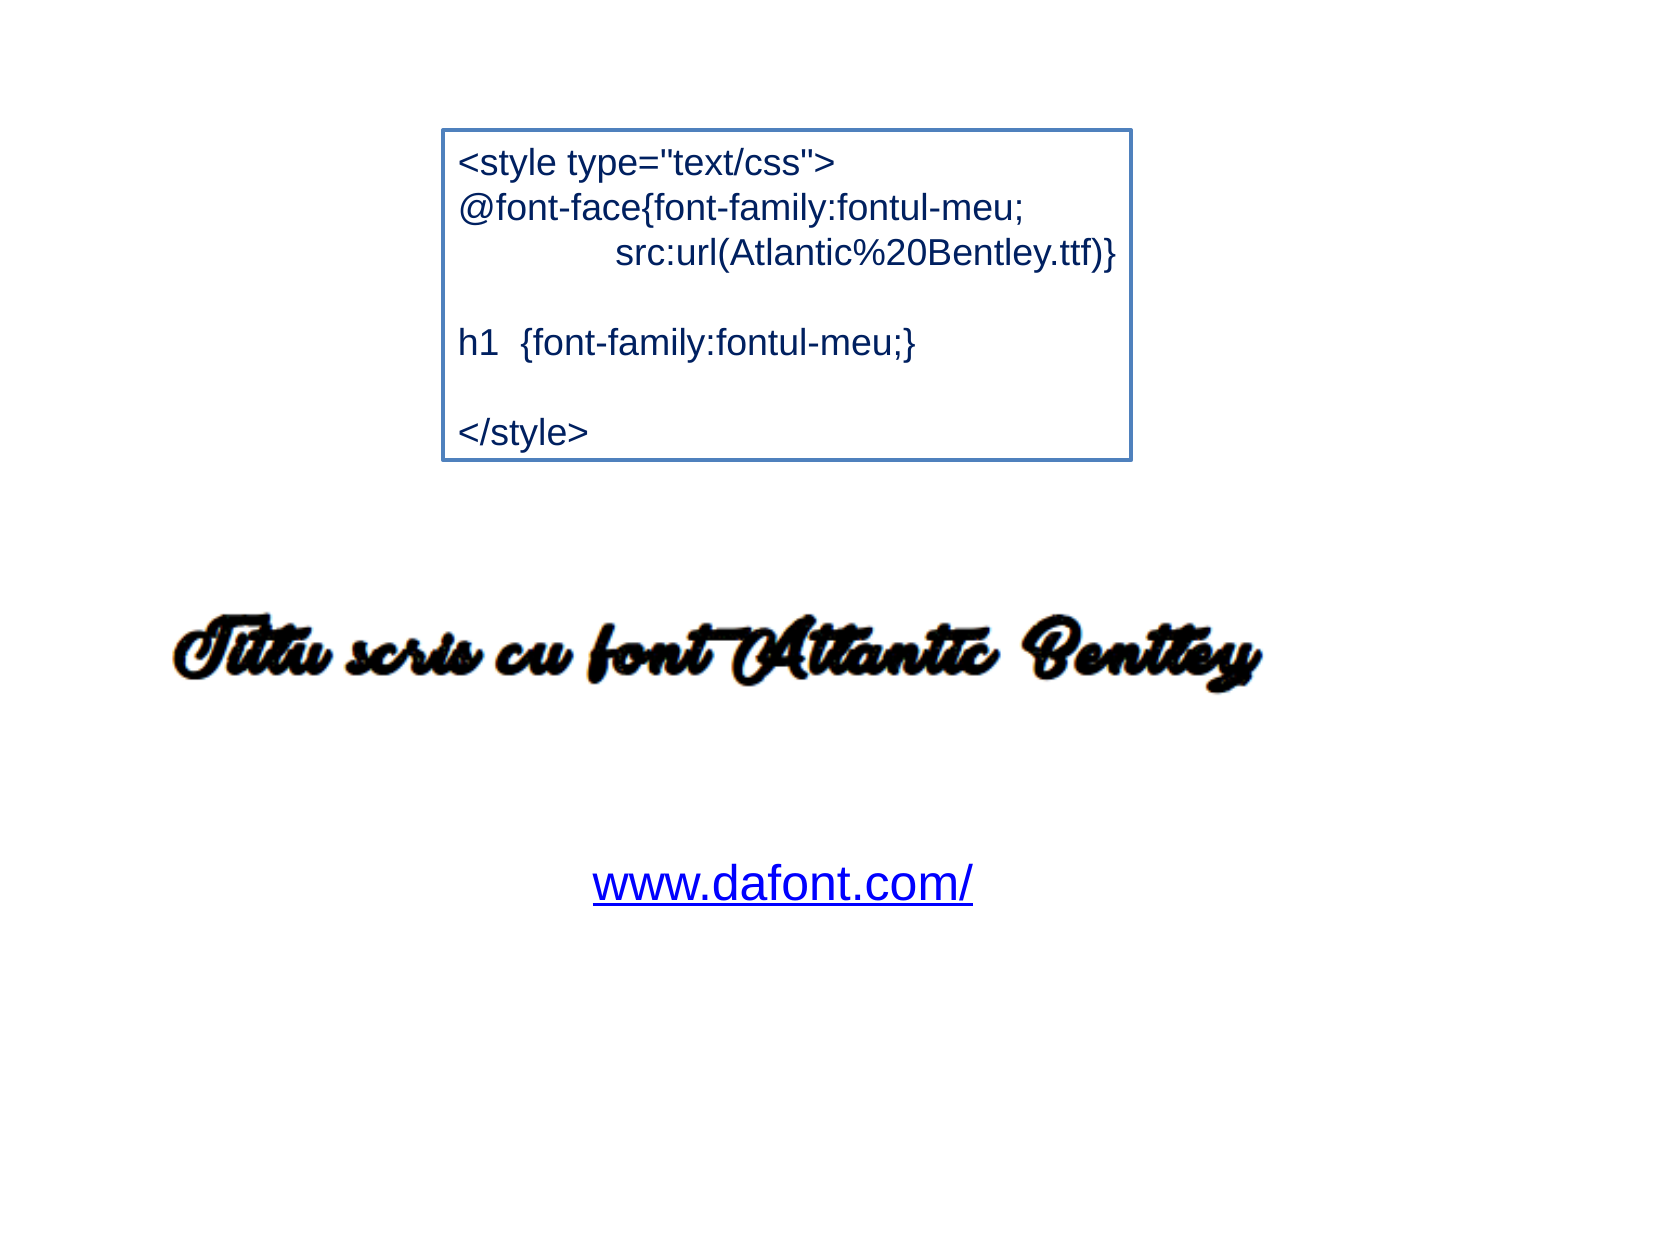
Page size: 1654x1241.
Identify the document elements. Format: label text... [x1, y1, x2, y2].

picture [158, 578, 1443, 781]
text_box www.dafont.com/ [577, 847, 1028, 919]
text_box <style type="text/css"> @font-face{font-family:fontul-meu; src:url(Atlantic%20Bentley.ttf)} h1 {font-family:fontul-meu;} </style> [443, 130, 1132, 461]
